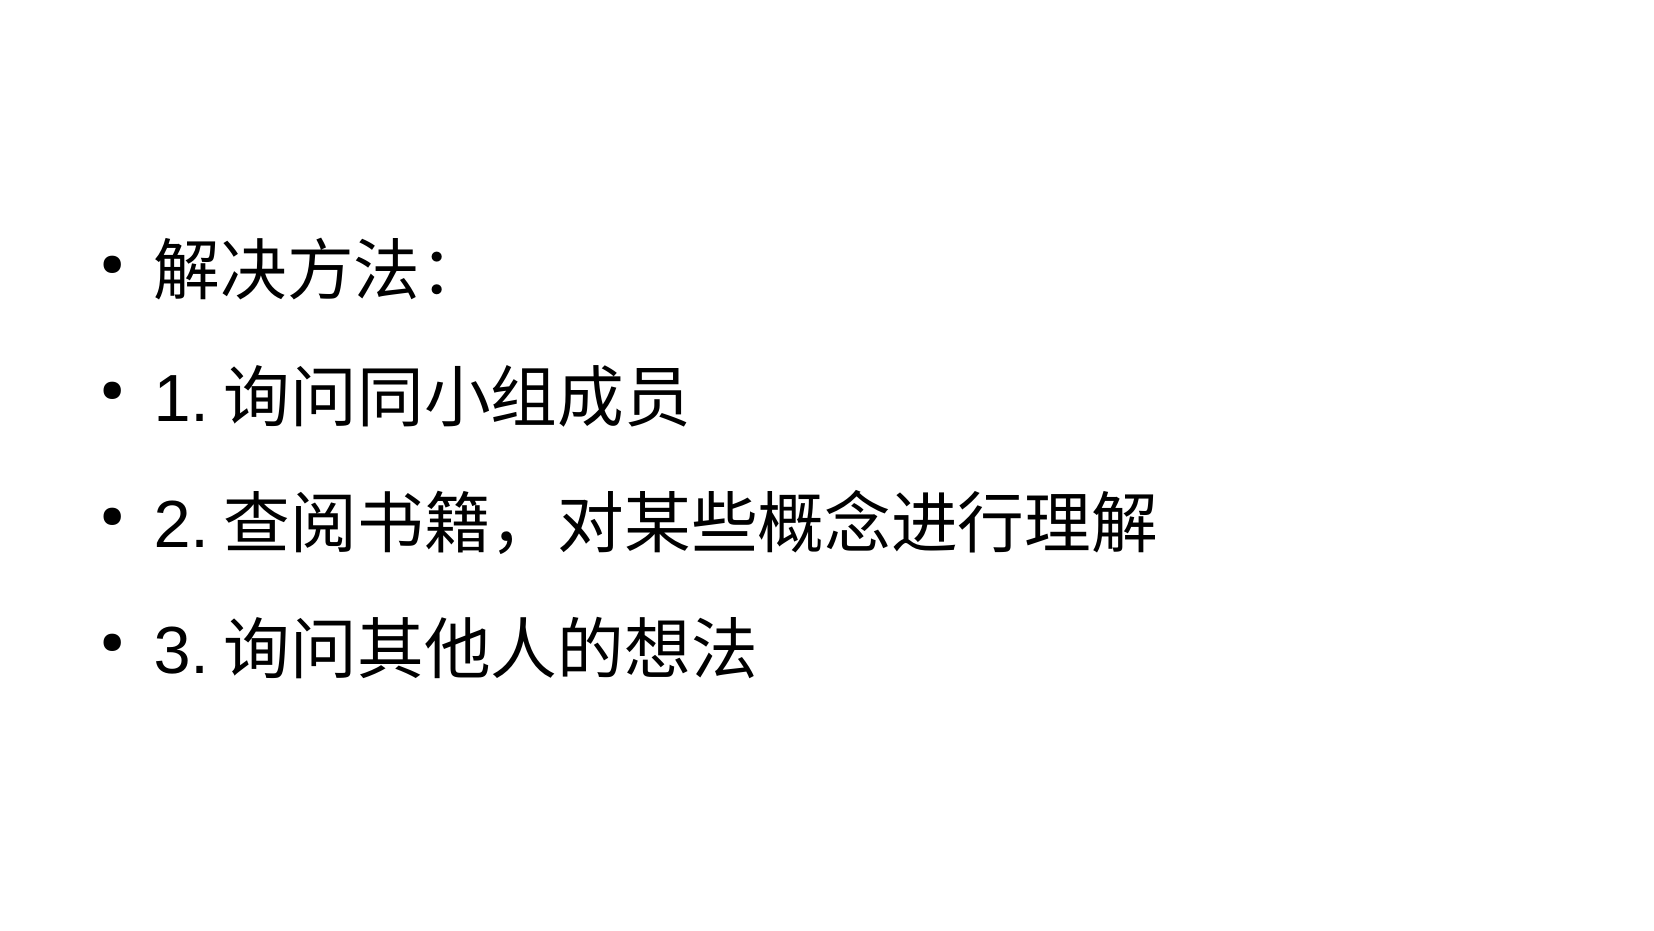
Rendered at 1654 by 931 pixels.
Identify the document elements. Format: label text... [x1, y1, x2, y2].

list 解决方法： 1.询问同小组成员 2.查阅书籍，对某些概念进行理解 3.询问其他人的想法 [82, 217, 1571, 758]
